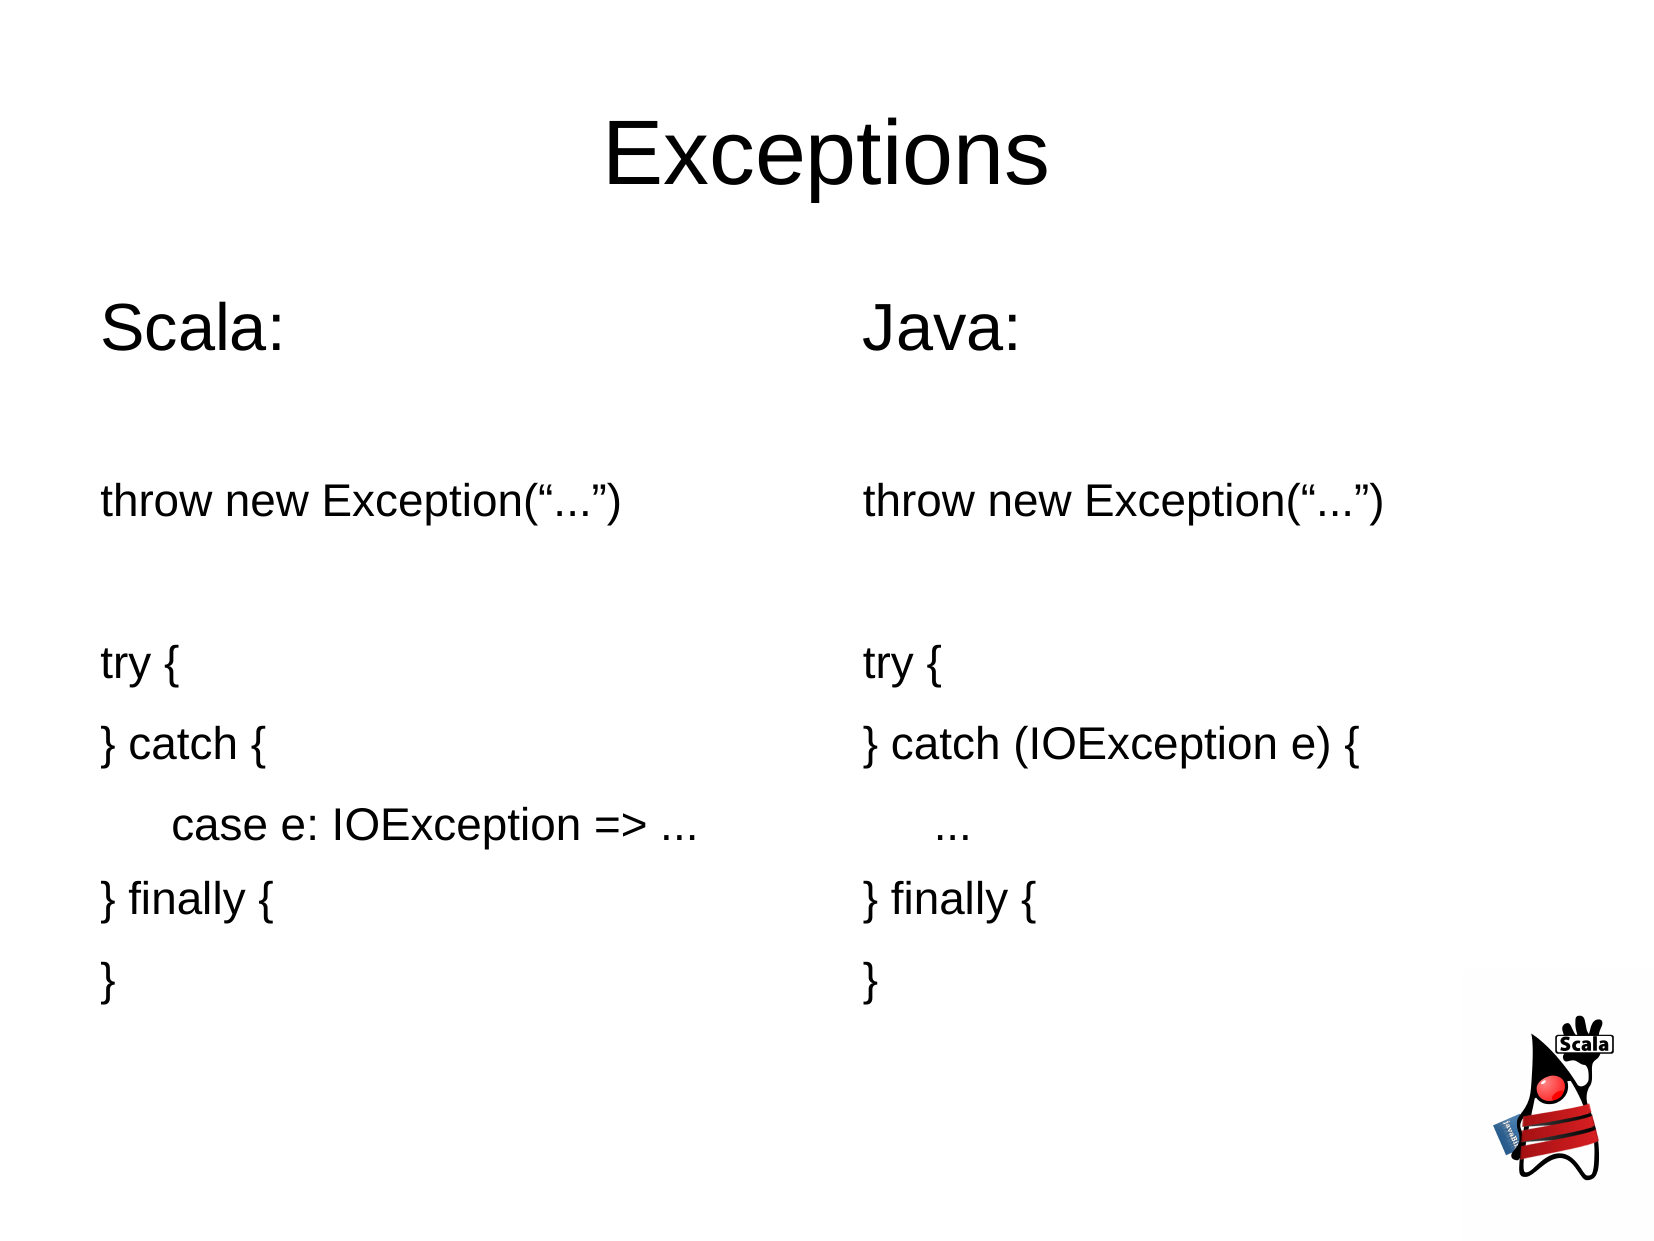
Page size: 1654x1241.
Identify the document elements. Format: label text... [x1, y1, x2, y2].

title Exceptions [82, 56, 1571, 250]
list Scala: throw new Exception(“...”) try { } catch { case e: IOException => ... } finally { } [82, 290, 809, 1109]
picture [1462, 969, 1654, 1241]
list Java: throw new Exception(“...”) try { } catch (IOException e) { ... } finally { } [845, 290, 1572, 1109]
